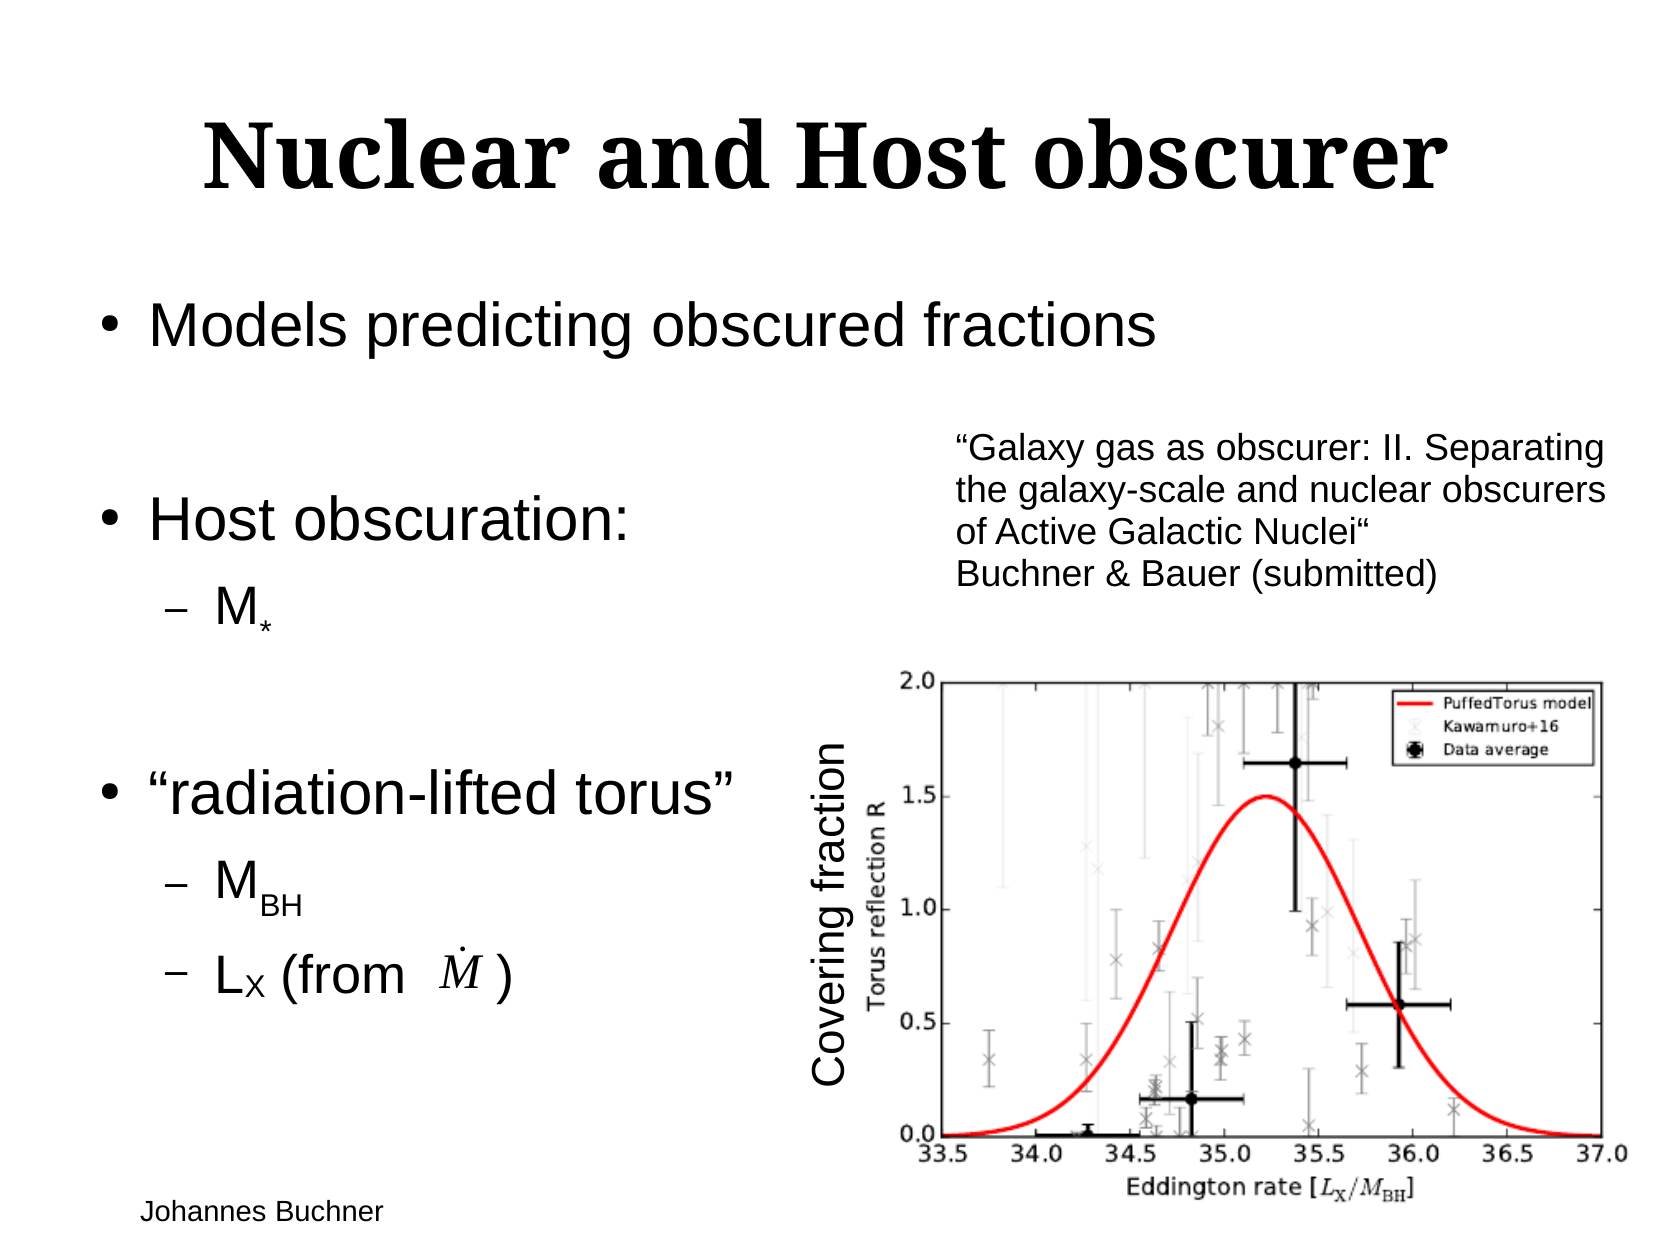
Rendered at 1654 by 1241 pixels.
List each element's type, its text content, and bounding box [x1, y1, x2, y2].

list Models predicting obscured fractions Host obscuration: M* “radiation-lifted torus” MBH LX (from ) [82, 290, 1571, 1010]
chart [431, 945, 493, 1001]
picture [862, 651, 1647, 1216]
title Nuclear and Host obscurer [82, 49, 1571, 257]
text_box “Galaxy gas as obscurer: II. Separating the galaxy-scale and nuclear obscurers of Active Galactic Nuclei“ Buchner & Bauer (submitted) [940, 419, 1646, 602]
text_box Covering fraction [795, 615, 862, 1216]
